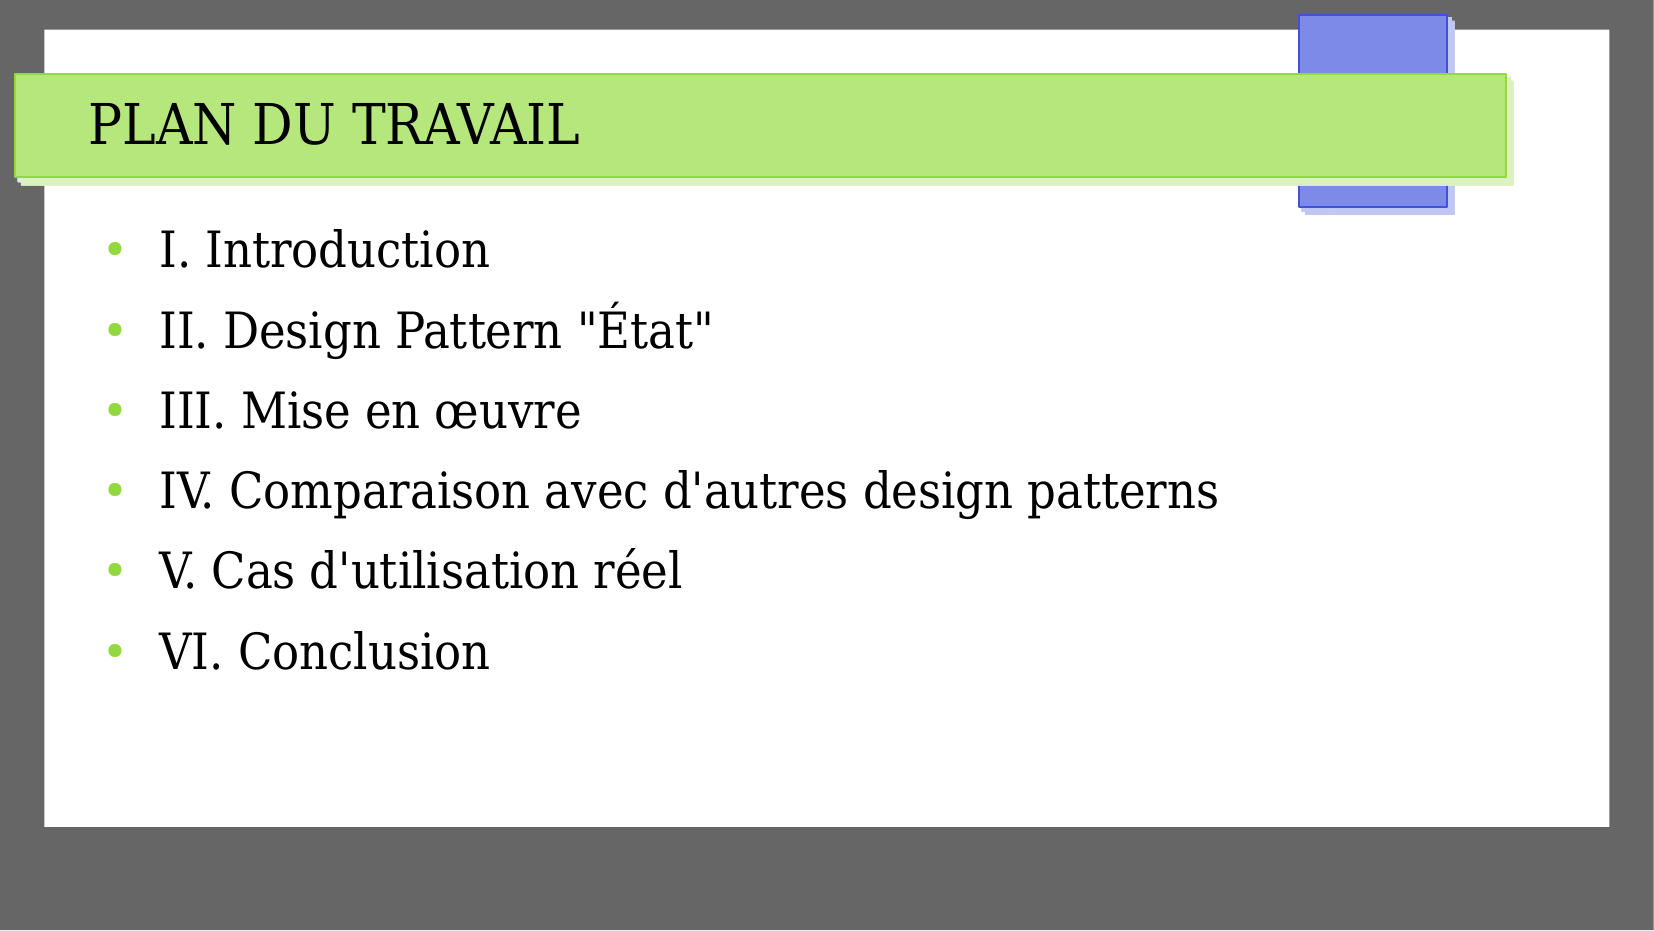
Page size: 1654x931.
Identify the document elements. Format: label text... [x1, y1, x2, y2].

title PLAN DU TRAVAIL [88, 73, 1506, 178]
list I. Introduction II. Design Pattern "État" III. Mise en œuvre IV. Comparaison avec d'autres design patterns V. Cas d'utilisation réel VI. Conclusion [88, 221, 1565, 813]
